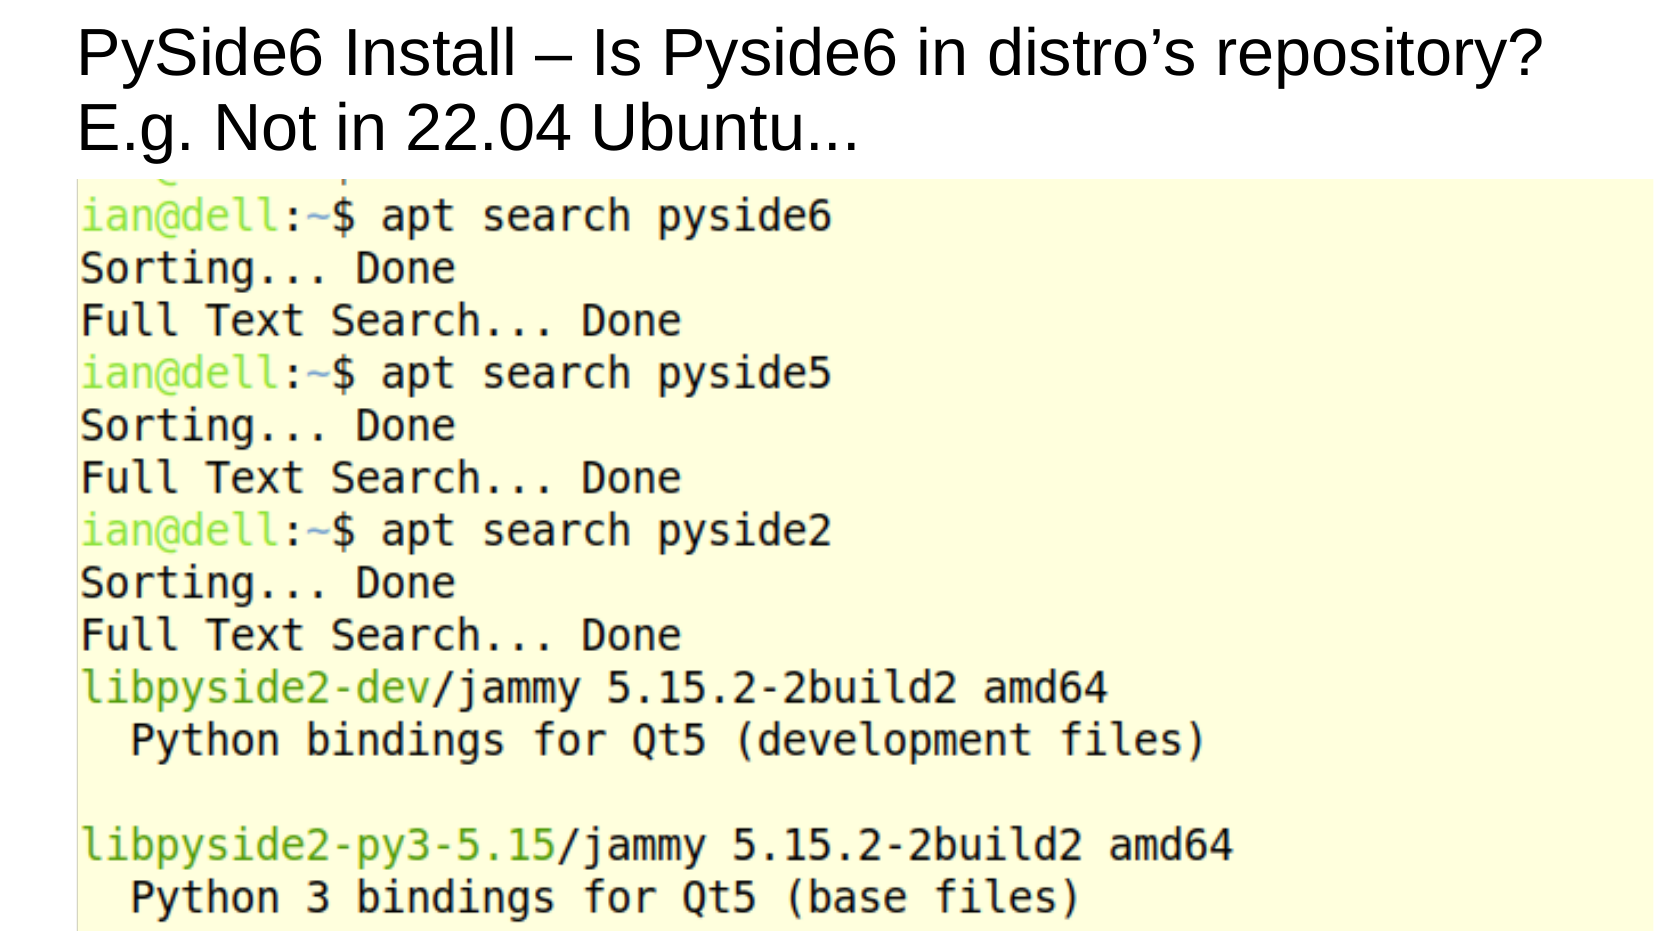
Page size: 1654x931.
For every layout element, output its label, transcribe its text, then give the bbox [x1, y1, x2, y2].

subtitle PySide6 Install – Is Pyside6 in distro’s repository? E.g. Not in 22.04 Ubuntu... [76, 14, 1625, 165]
picture [76, 179, 1654, 931]
